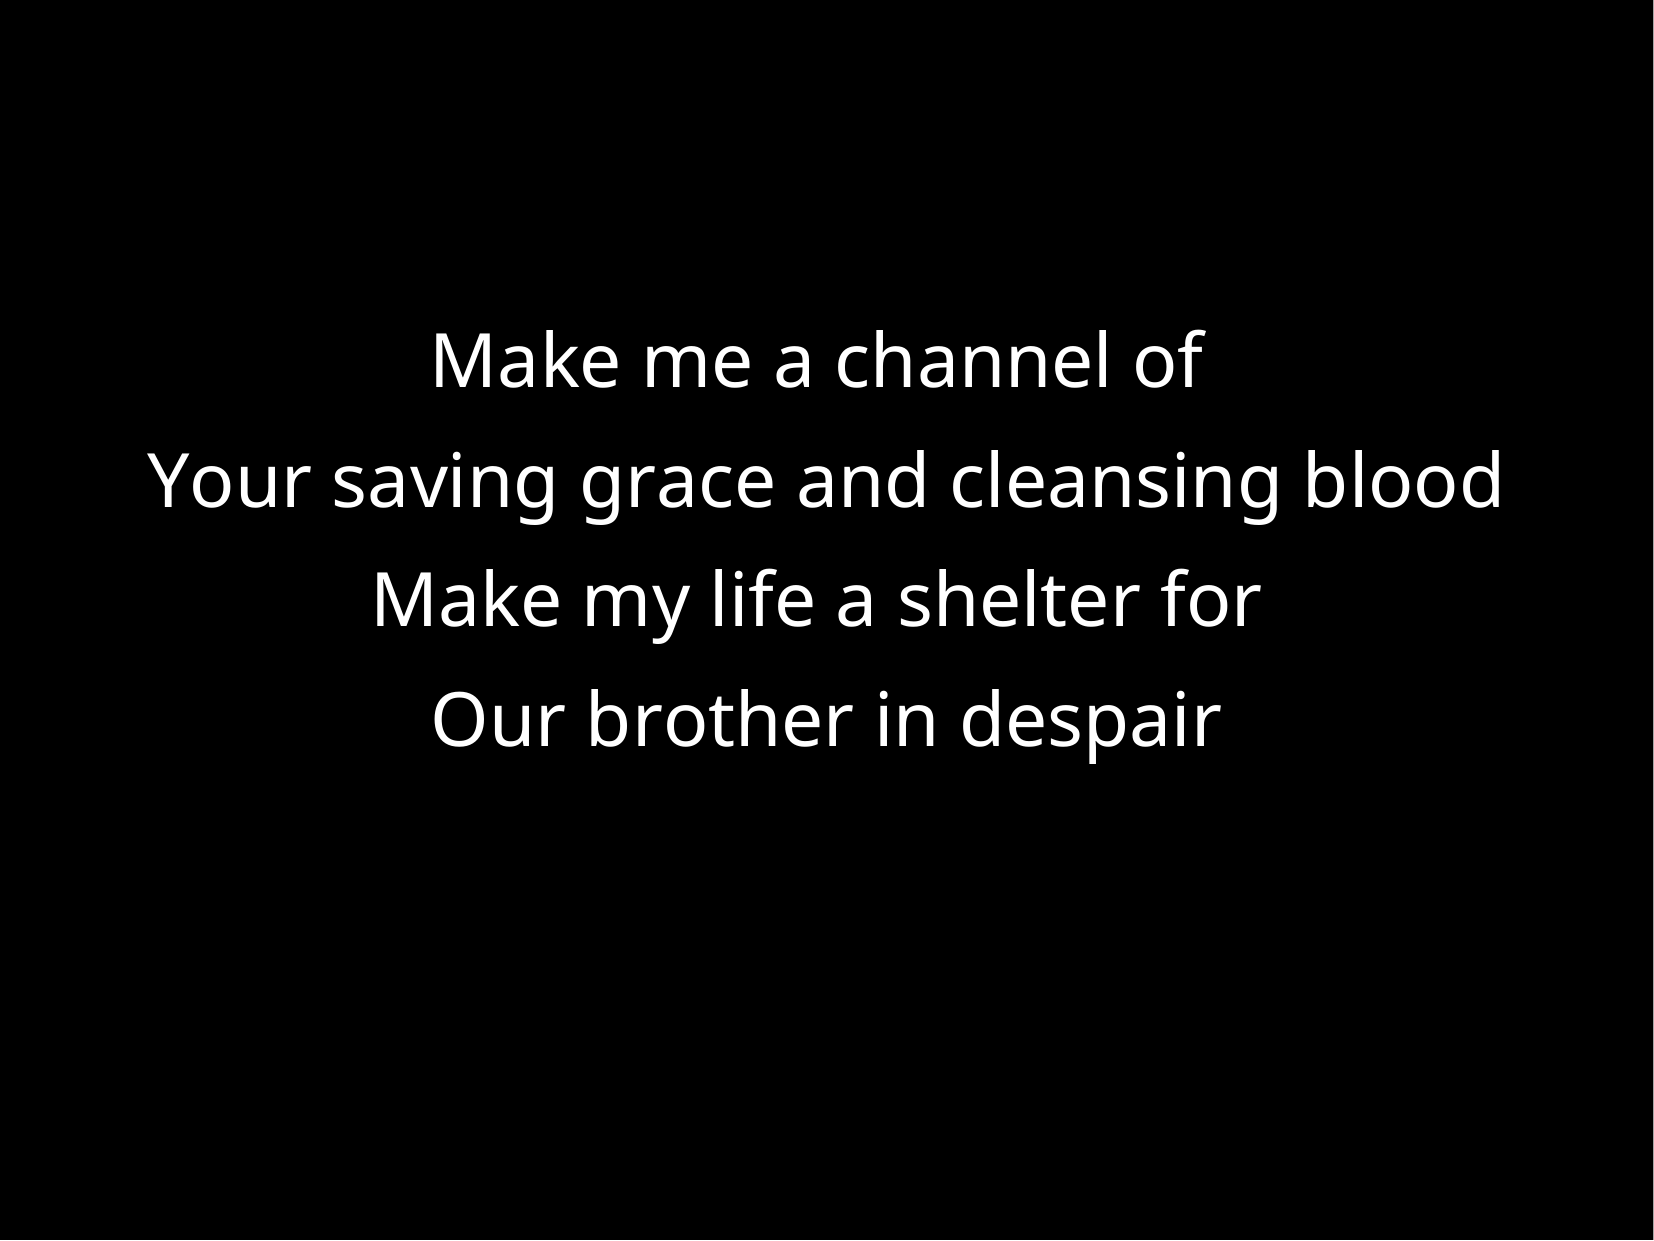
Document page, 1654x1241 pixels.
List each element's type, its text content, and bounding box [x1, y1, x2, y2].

list Make me a channel of Your saving grace and cleansing blood Make my life a shelter for Our brother in despair [0, 307, 1654, 1229]
